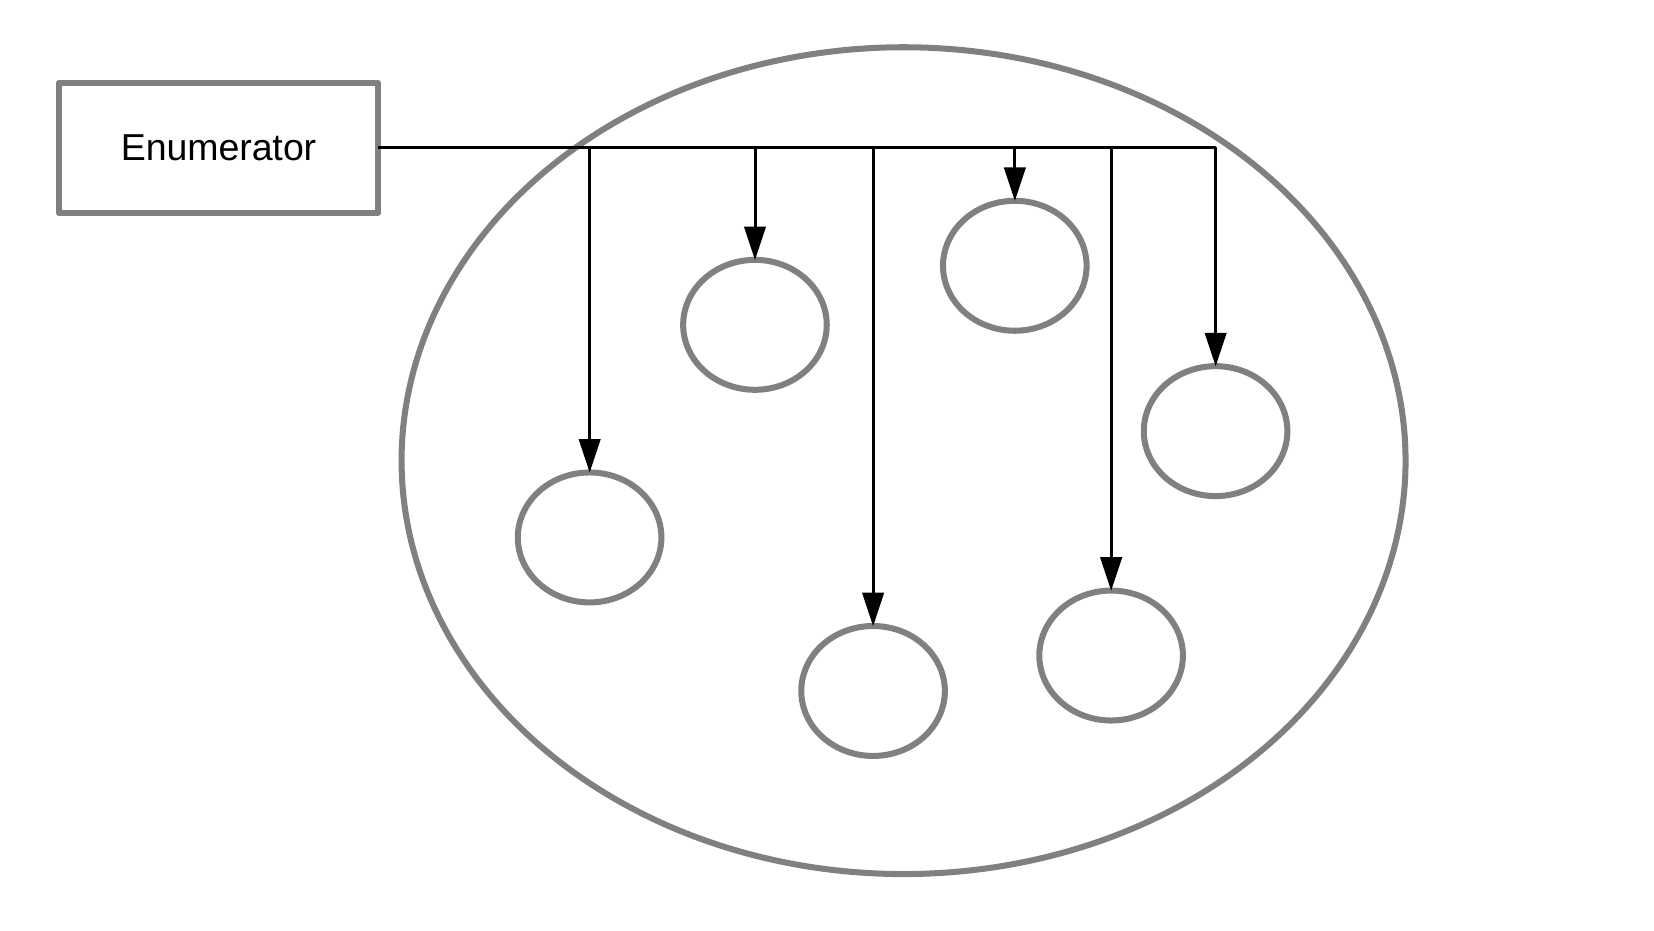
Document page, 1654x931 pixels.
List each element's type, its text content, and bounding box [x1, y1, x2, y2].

text_box Enumerator [59, 82, 378, 213]
